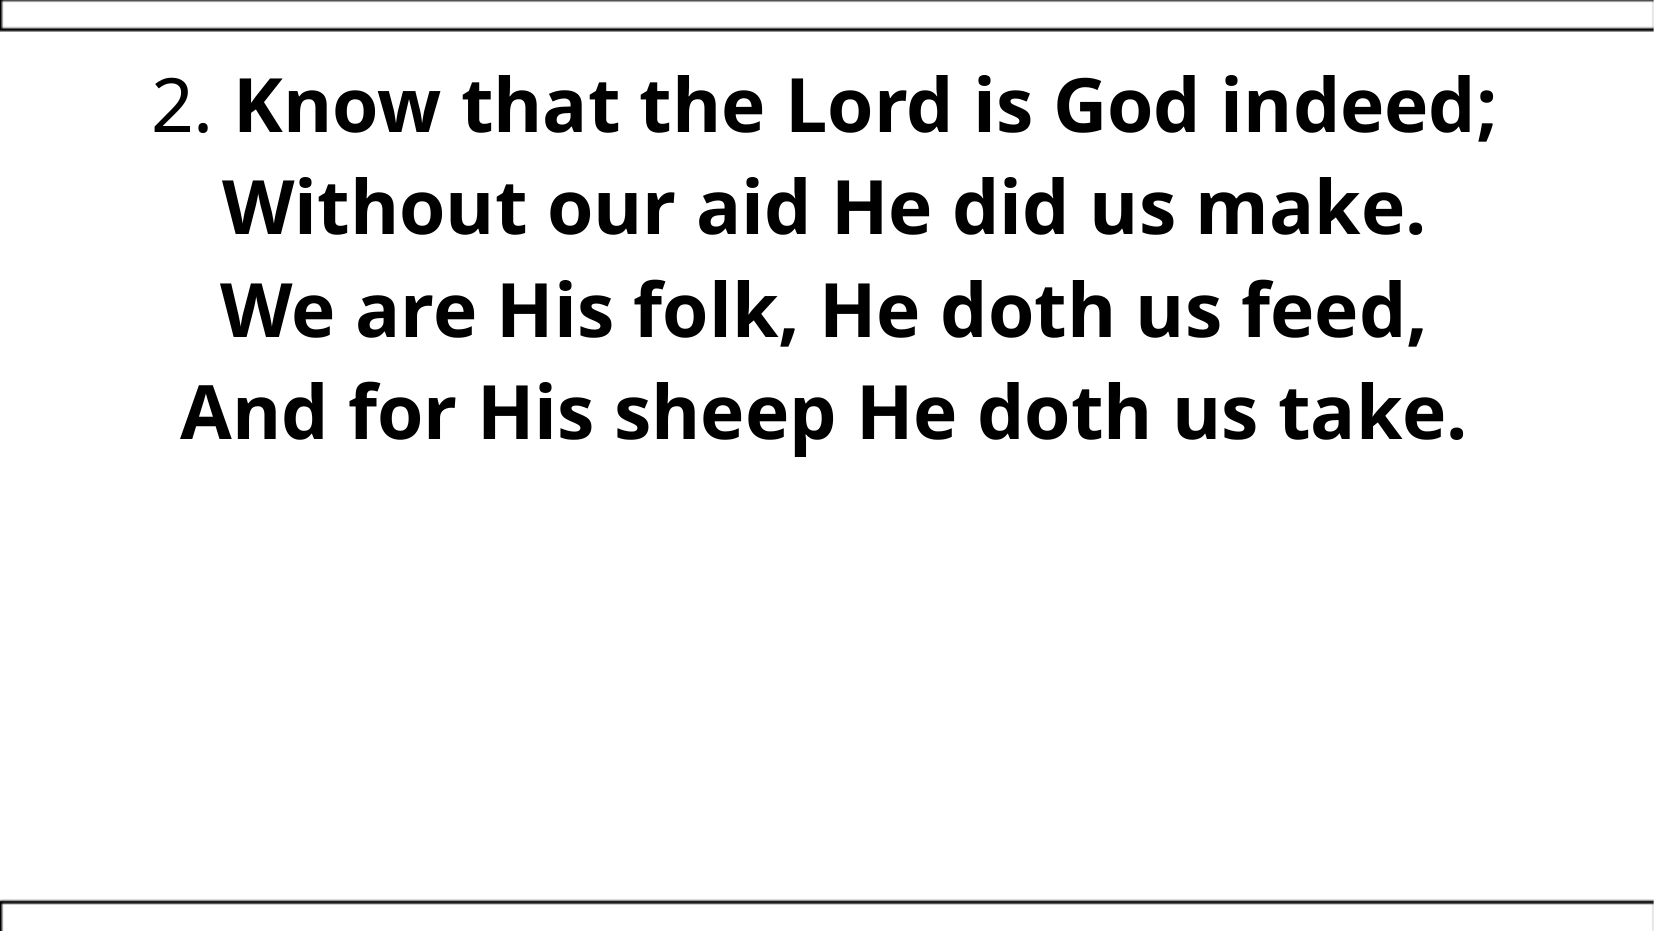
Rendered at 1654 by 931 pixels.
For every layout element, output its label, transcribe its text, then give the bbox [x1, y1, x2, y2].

text_box 2. Know that the Lord is God indeed; Without our aid He did us make. We are His folk, He doth us feed, And for His sheep He doth us take. [105, 45, 1546, 532]
picture [0, 0, 1654, 931]
